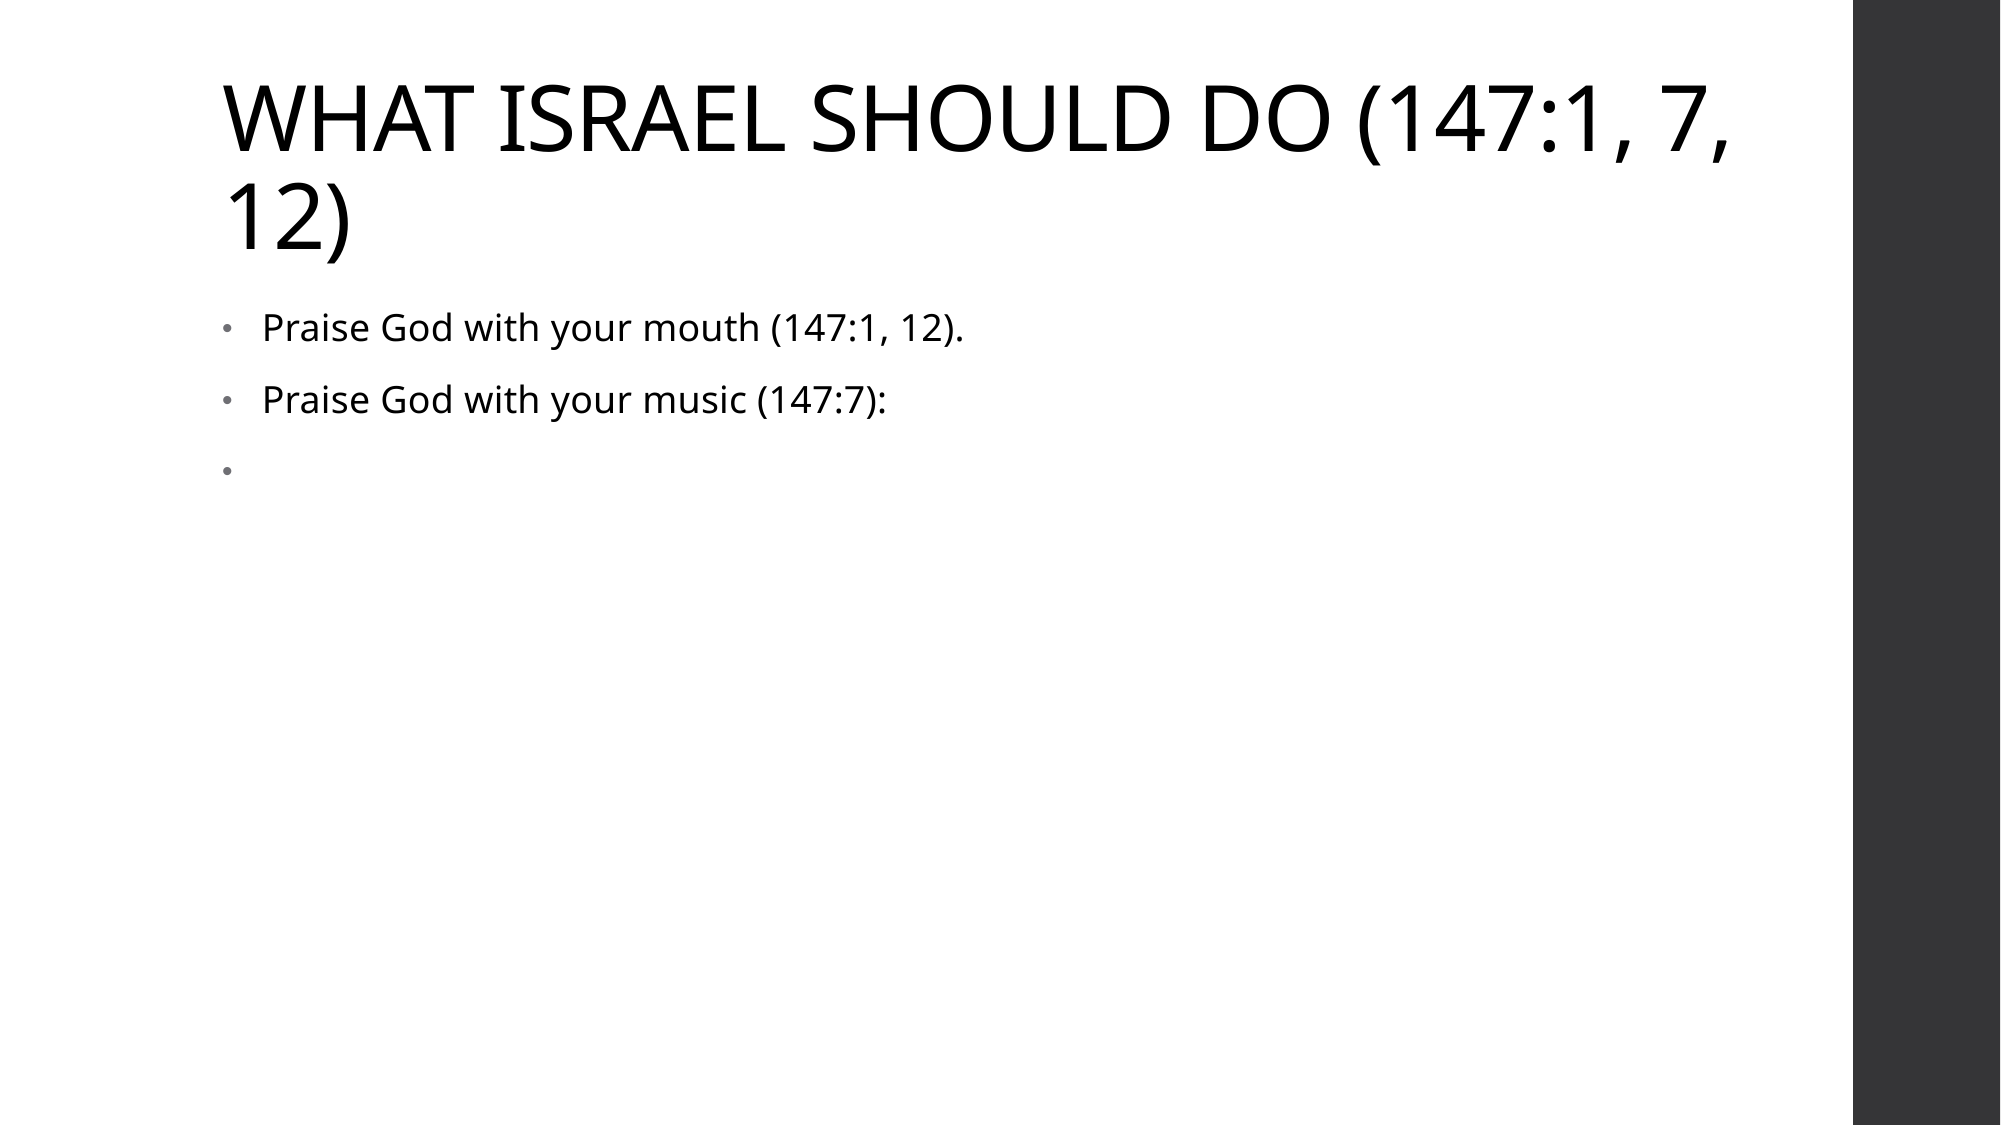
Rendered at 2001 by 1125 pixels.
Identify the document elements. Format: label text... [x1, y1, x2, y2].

list Praise God with your mouth (147:1, 12). Praise God with your music (147:7): [206, 299, 1617, 1014]
title WHAT ISRAEL SHOULD DO (147:1, 7, 12) [206, 60, 1797, 278]
